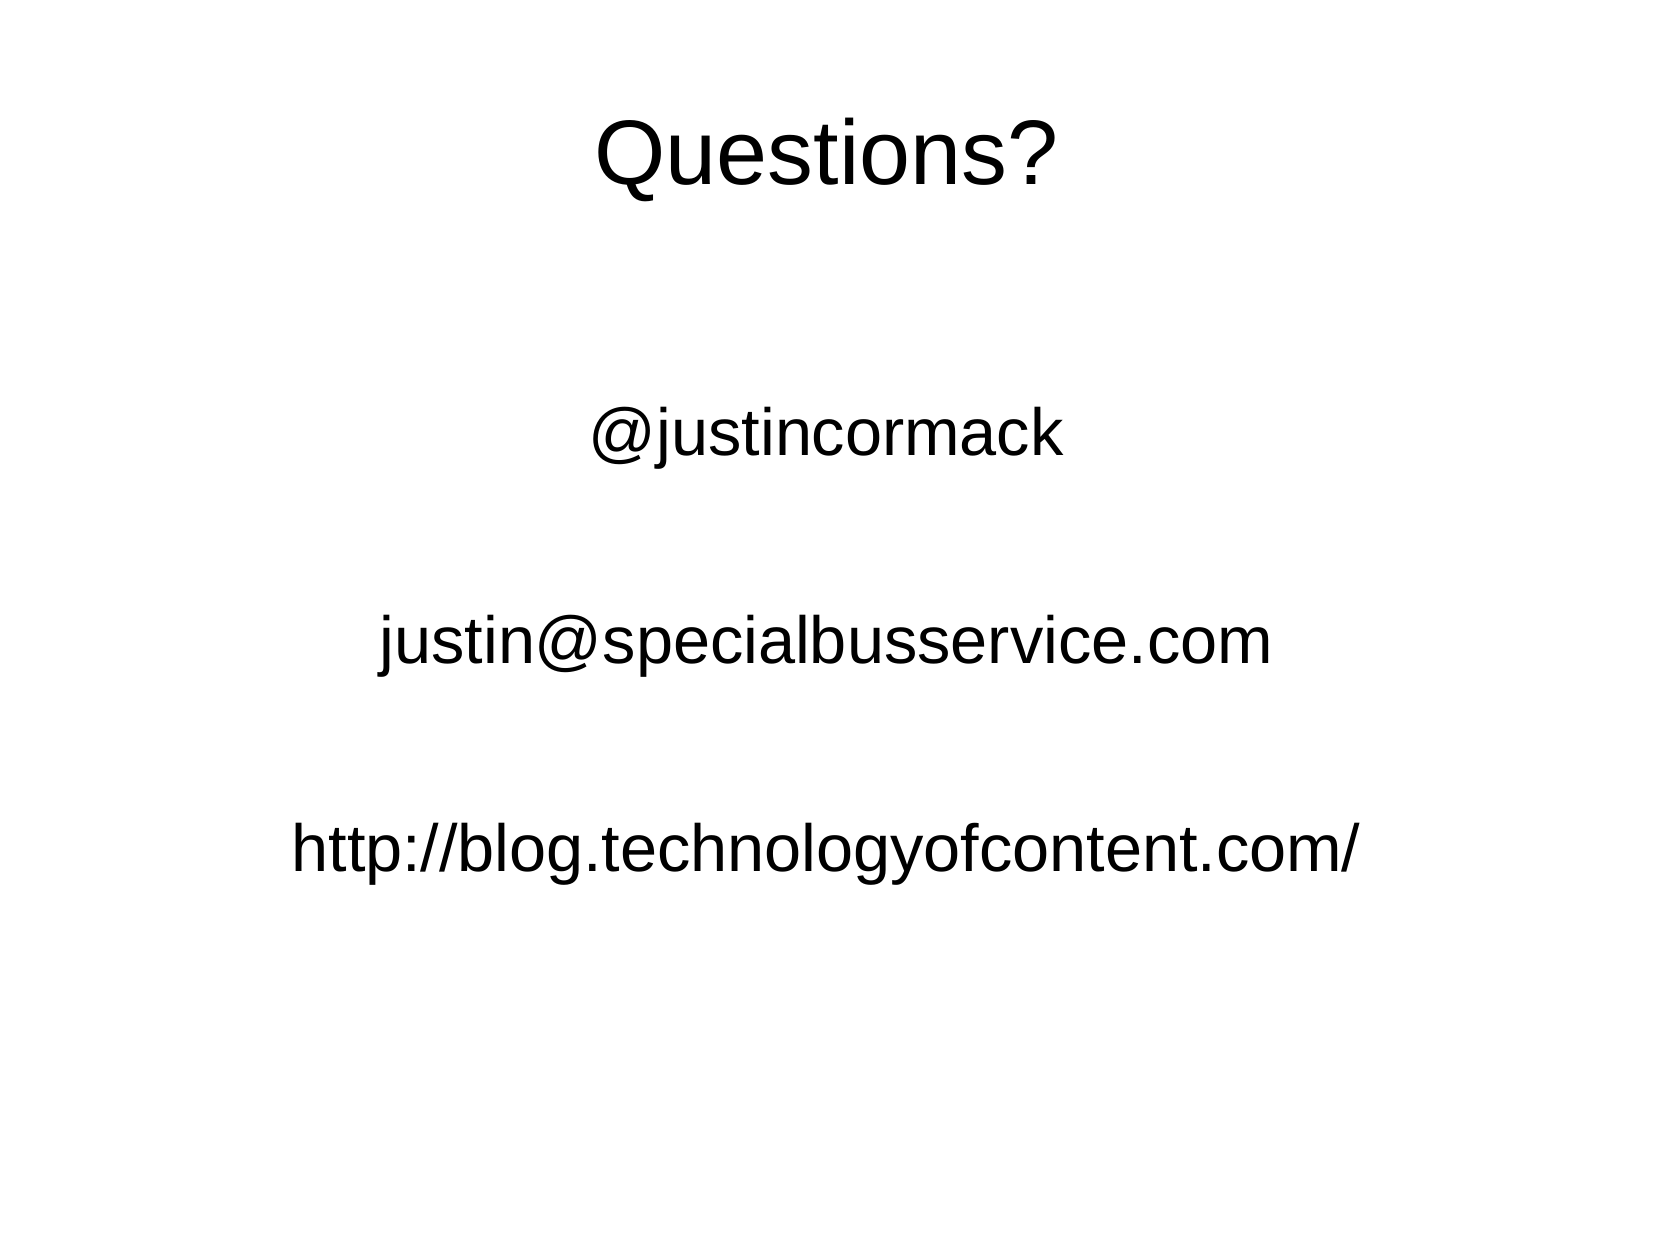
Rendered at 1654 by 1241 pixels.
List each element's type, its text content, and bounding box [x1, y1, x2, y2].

list @justincormack justin@specialbusservice.com http://blog.technologyofcontent.com/ [82, 290, 1571, 1109]
title Questions? [82, 49, 1571, 257]
